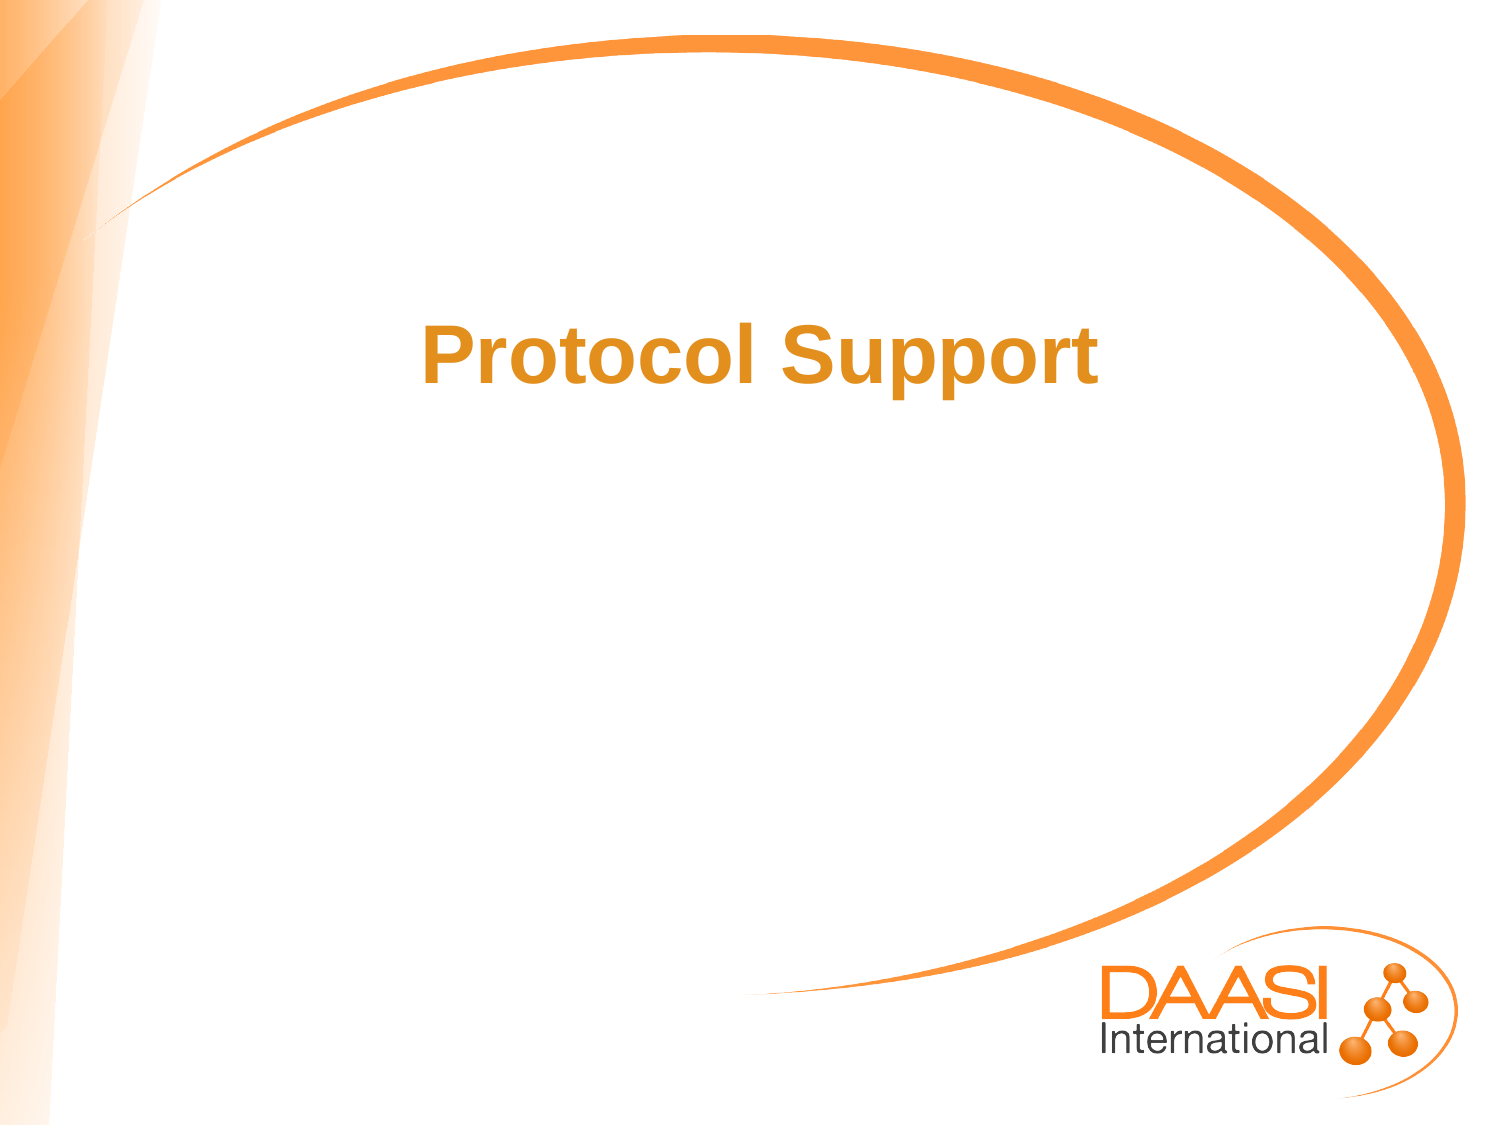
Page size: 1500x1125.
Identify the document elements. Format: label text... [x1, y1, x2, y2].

picture [0, 35, 1500, 1099]
title Protocol Support [197, 261, 1323, 449]
